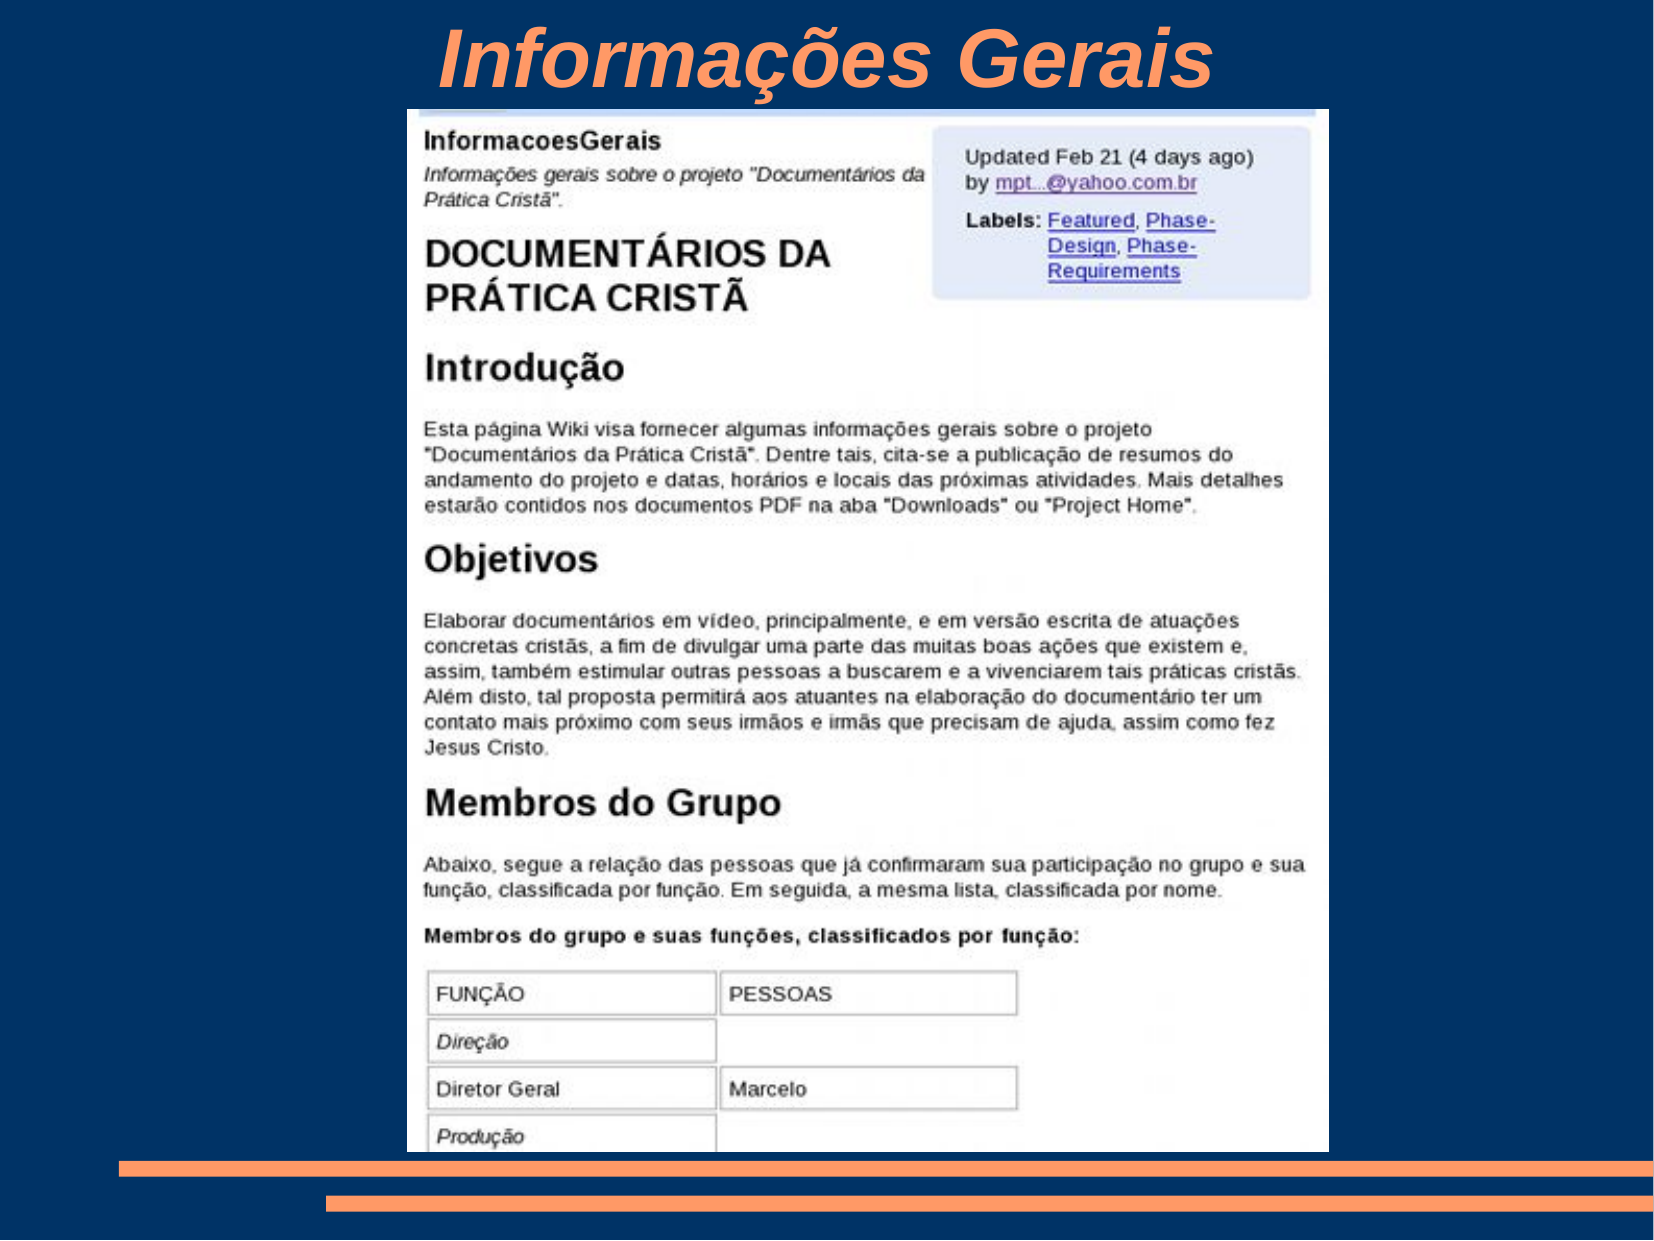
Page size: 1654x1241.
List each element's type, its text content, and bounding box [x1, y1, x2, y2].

picture [407, 109, 1329, 1152]
title Informações Gerais [121, 0, 1534, 125]
